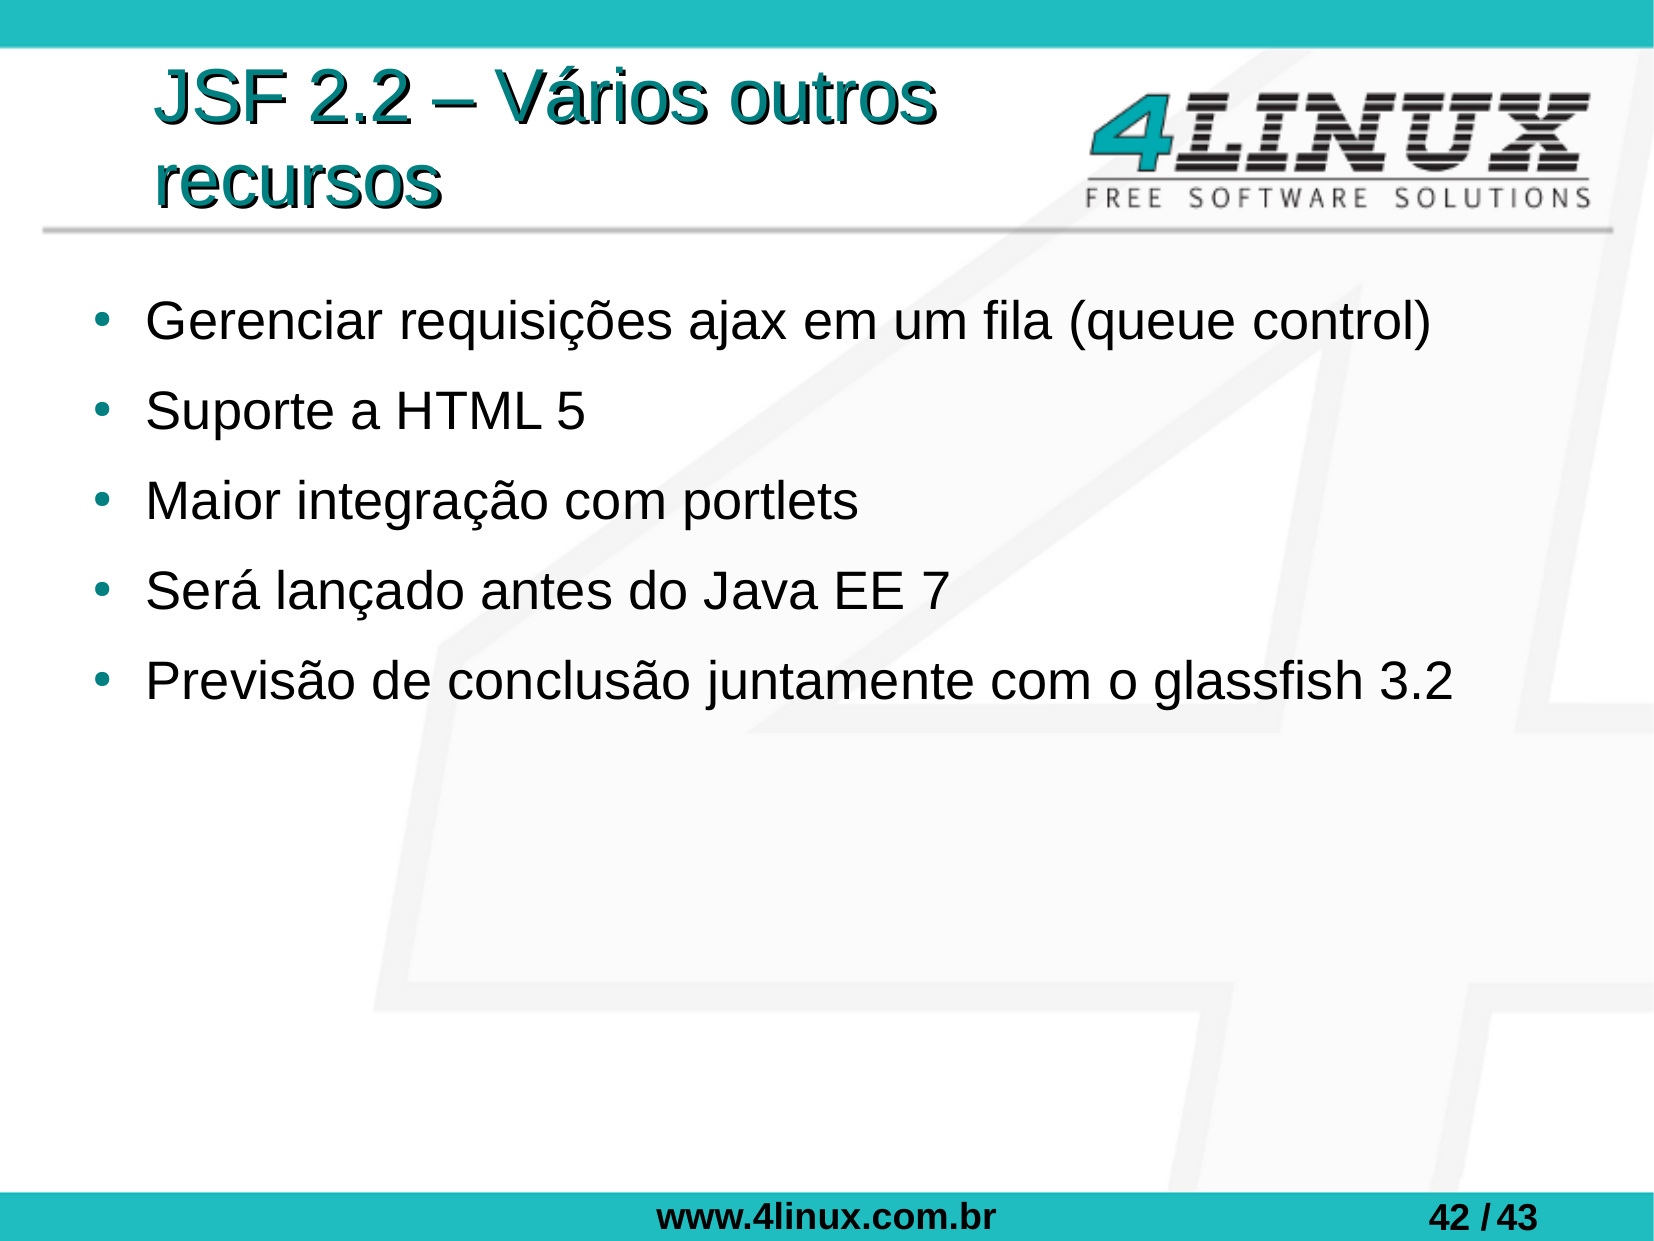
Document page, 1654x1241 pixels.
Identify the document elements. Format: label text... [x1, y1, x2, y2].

picture [0, 0, 1654, 1241]
title JSF 2.2 – Vários outros recursos [82, 49, 1051, 226]
list Gerenciar requisições ajax em um fila (queue control) Suporte a HTML 5 Maior integração com portlets Será lançado antes do Java EE 7 Previsão de conclusão juntamente com o glassfish 3.2 [75, 290, 1564, 1163]
